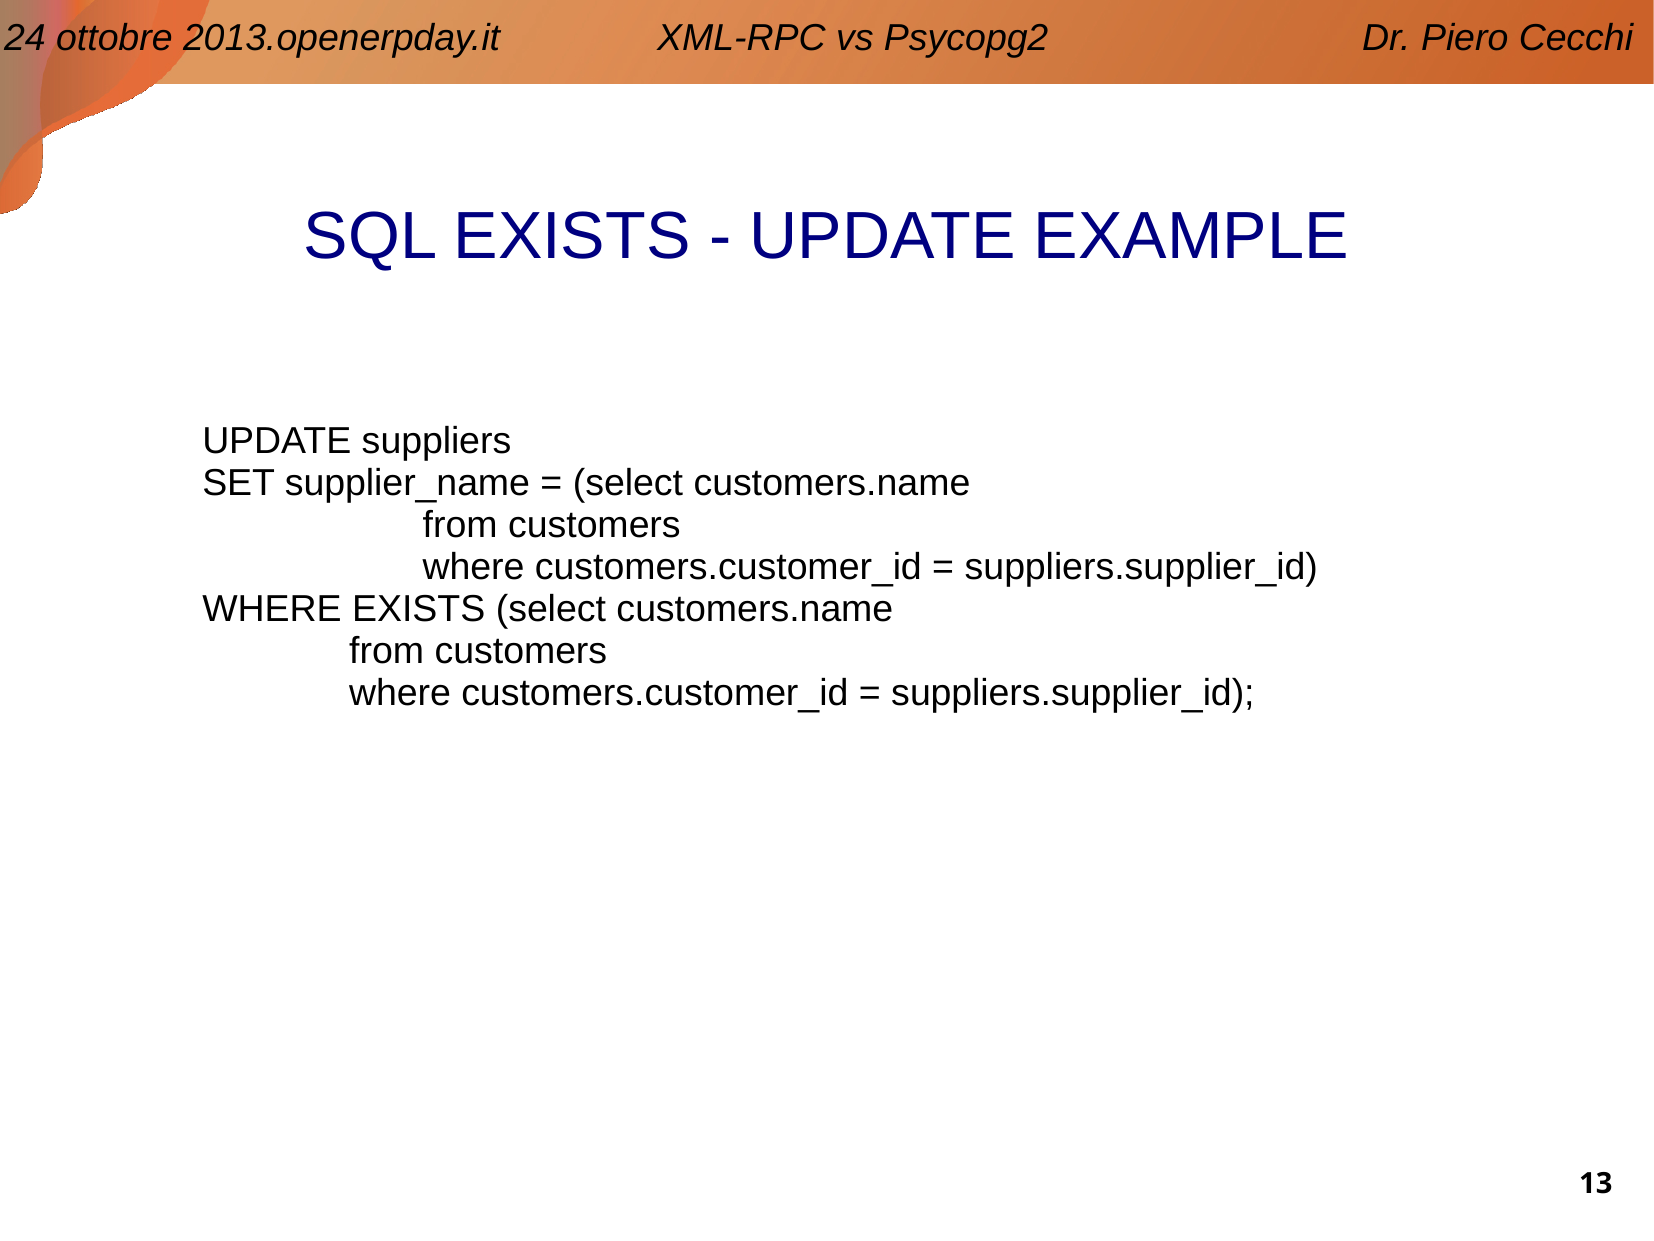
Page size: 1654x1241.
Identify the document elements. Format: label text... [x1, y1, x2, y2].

title SQL EXISTS - UPDATE EXAMPLE [82, 132, 1571, 340]
text_box UPDATE suppliers SET supplier_name = (select customers.name from customers where customers.customer_id = suppliers.supplier_id) WHERE EXISTS (select customers.name from customers where customers.customer_id = suppliers.supplier_id); [187, 412, 1333, 722]
picture [0, 0, 1654, 225]
